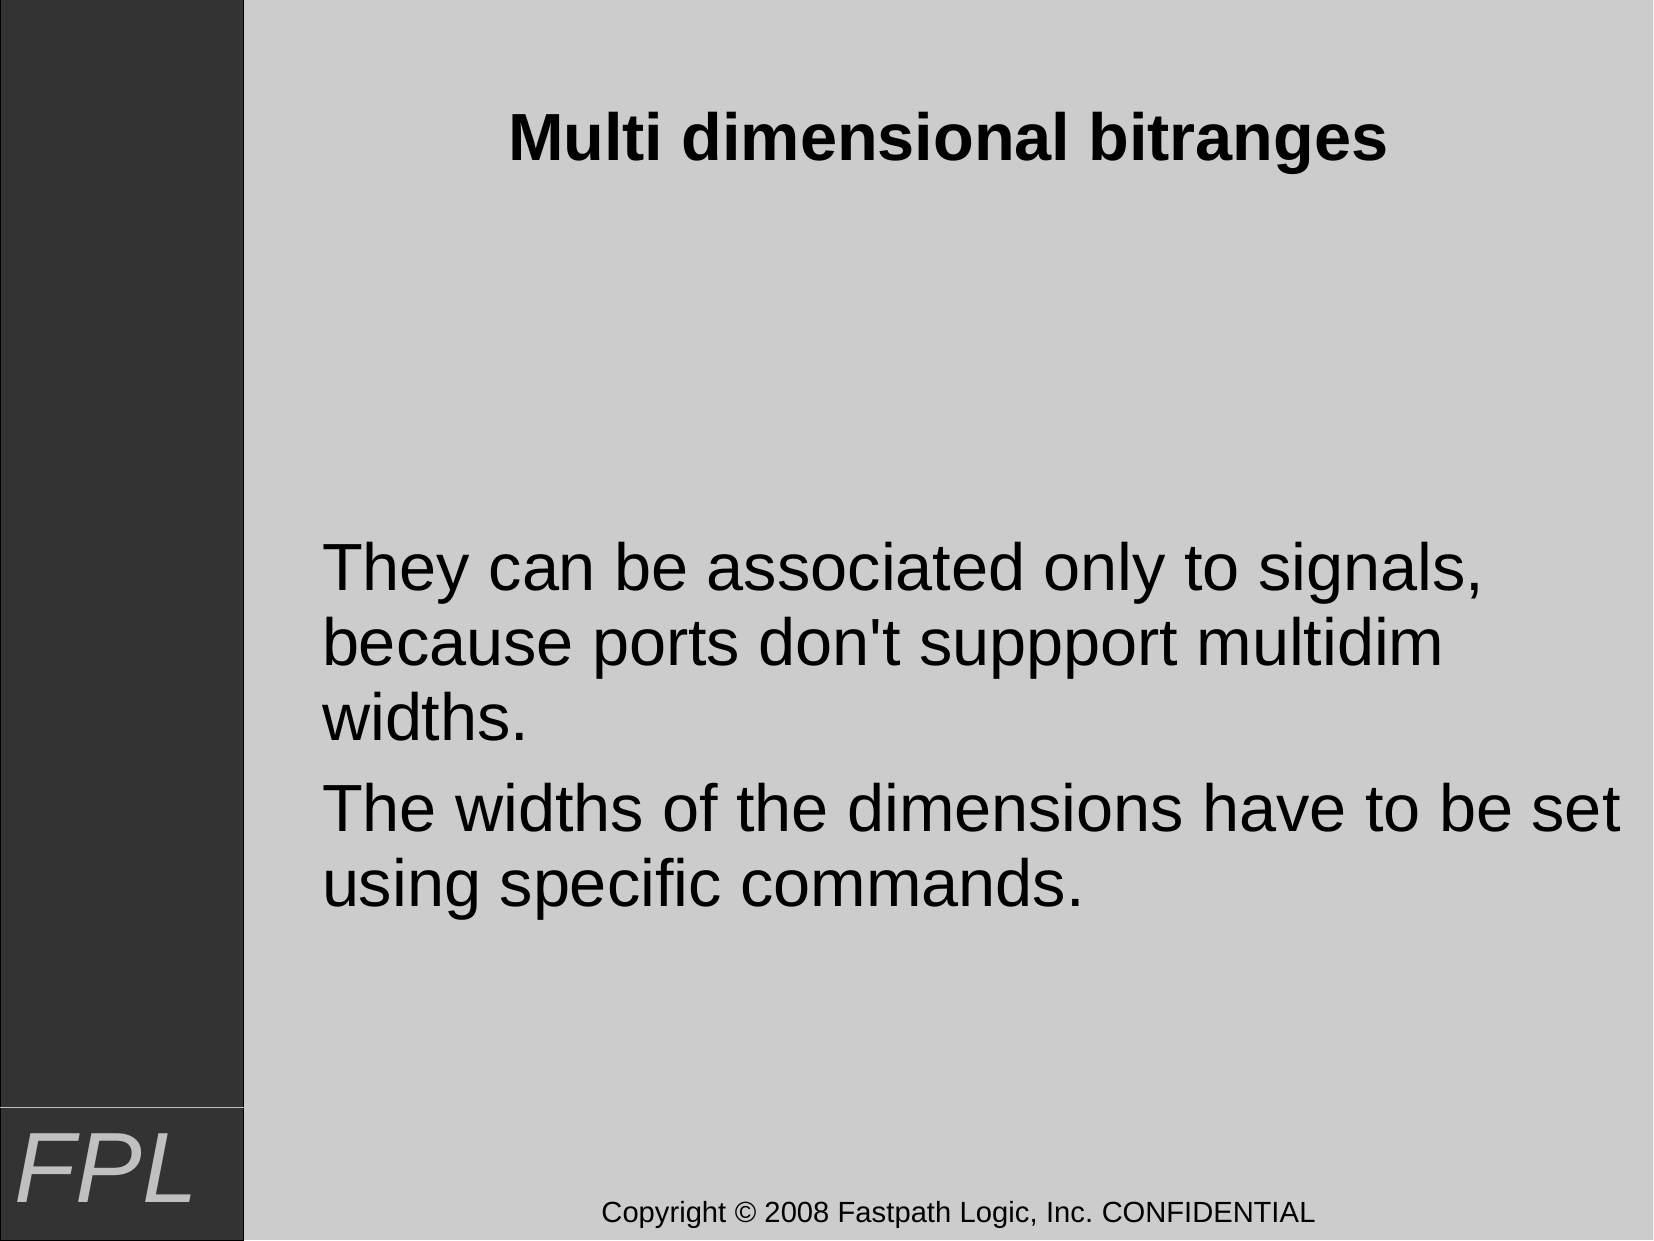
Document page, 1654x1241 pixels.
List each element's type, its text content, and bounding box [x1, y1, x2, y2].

title Multi dimensional bitranges [397, 37, 1501, 239]
subtitle They can be associated only to signals, because ports don't suppport multidim widths. The widths of the dimensions have to be set using specific commands. [322, 280, 1635, 1172]
